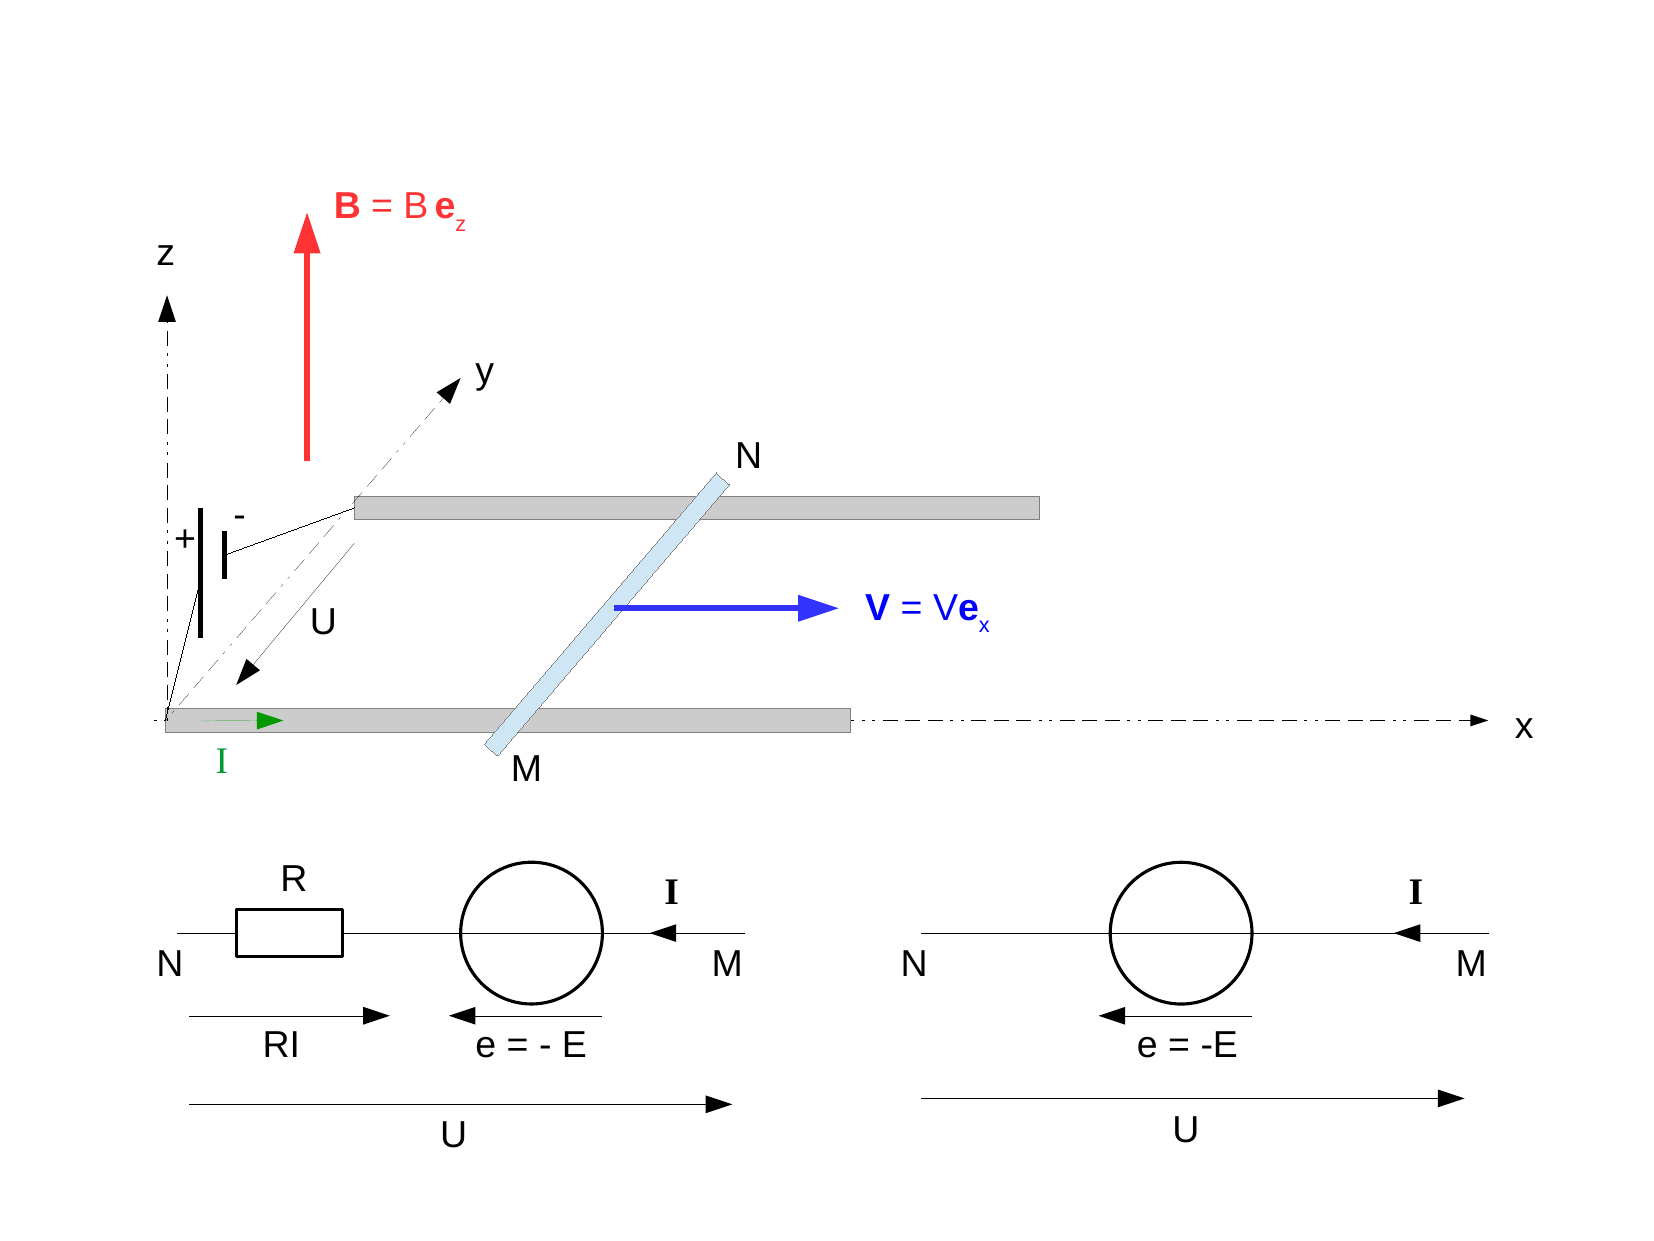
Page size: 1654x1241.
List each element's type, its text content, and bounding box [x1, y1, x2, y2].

text_box U [295, 592, 343, 650]
text_box [1110, 862, 1253, 933]
text_box e = - E [460, 1015, 603, 1073]
text_box e = -E [1122, 1015, 1264, 1073]
text_box V = Vex [850, 578, 1016, 650]
text_box [236, 909, 343, 957]
text_box + [159, 510, 219, 567]
text_box [165, 472, 1040, 755]
text_box [460, 934, 603, 1004]
text_box R [265, 850, 302, 908]
text_box z [141, 224, 201, 282]
text_box RI [248, 1015, 319, 1073]
text_box U [1157, 1100, 1217, 1158]
text_box I [200, 732, 249, 790]
text_box [1110, 934, 1253, 1005]
text_box I [1393, 863, 1441, 922]
text_box U [425, 1106, 485, 1164]
text_box N [141, 935, 213, 993]
text_box N [720, 427, 780, 485]
text_box M [496, 740, 556, 798]
text_box - [218, 486, 266, 544]
text_box B = B ez [318, 177, 520, 244]
text_box I [649, 863, 697, 922]
text_box y [460, 342, 520, 400]
text_box x [1500, 696, 1560, 754]
text_box N [885, 935, 957, 993]
text_box M [696, 935, 768, 993]
text_box [460, 862, 603, 933]
text_box M [1440, 935, 1512, 993]
